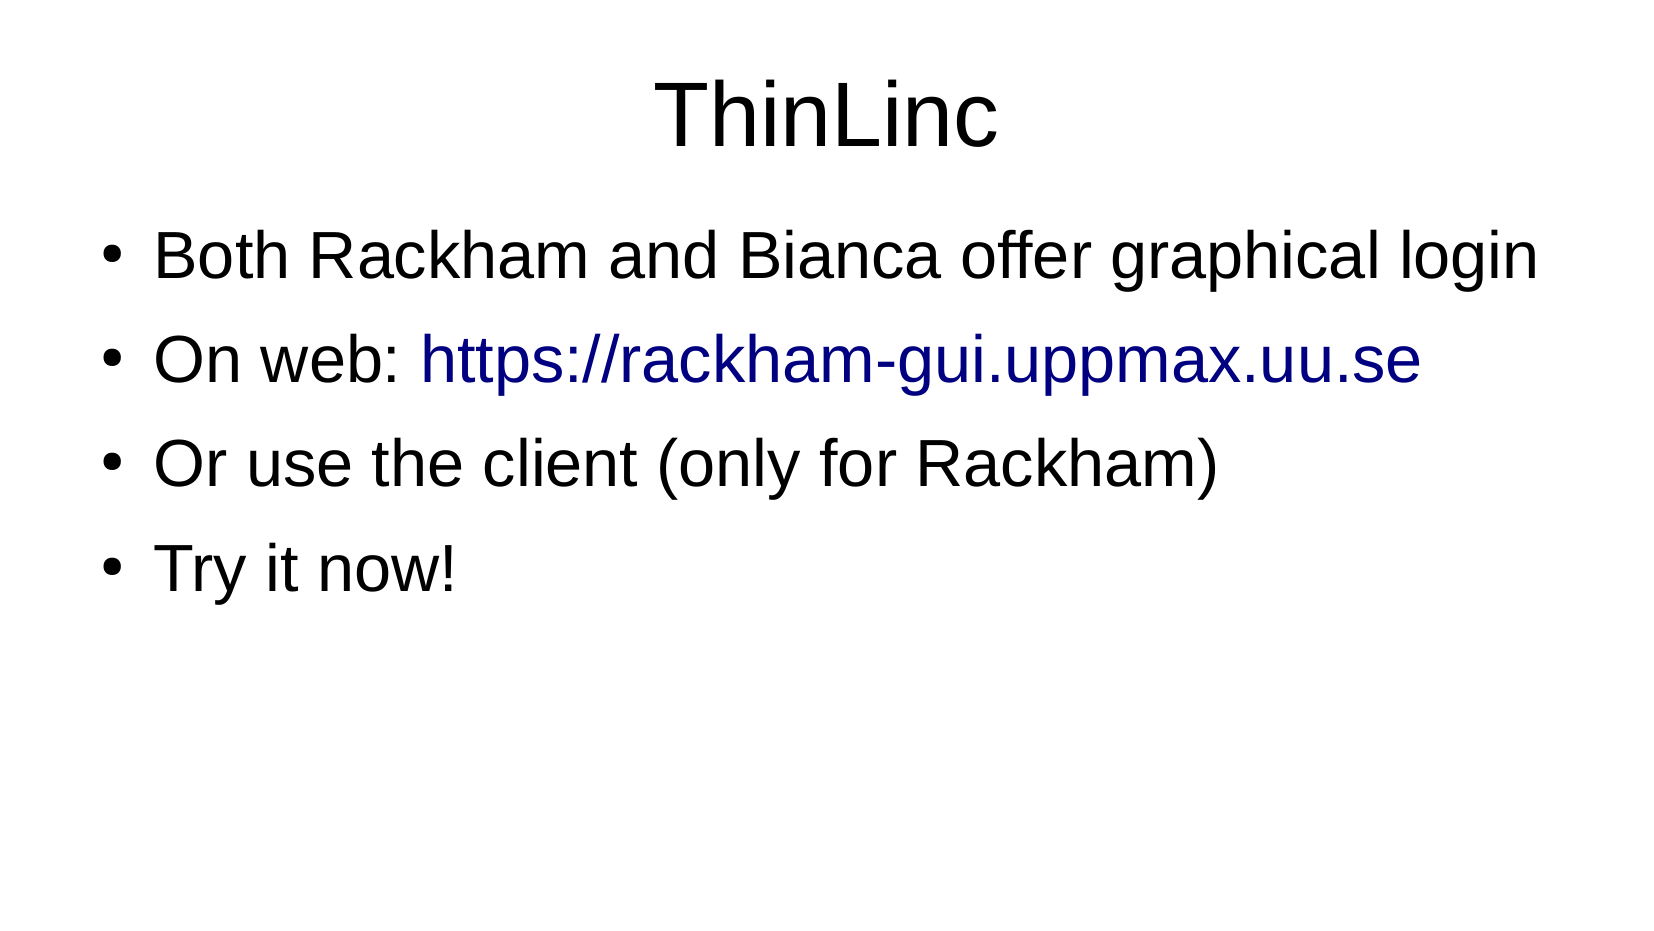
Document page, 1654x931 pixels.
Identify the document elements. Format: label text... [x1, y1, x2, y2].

list Both Rackham and Bianca offer graphical login On web: https://rackham-gui.uppmax.uu.se Or use the client (only for Rackham) Try it now! [82, 217, 1571, 758]
title ThinLinc [82, 37, 1571, 193]
